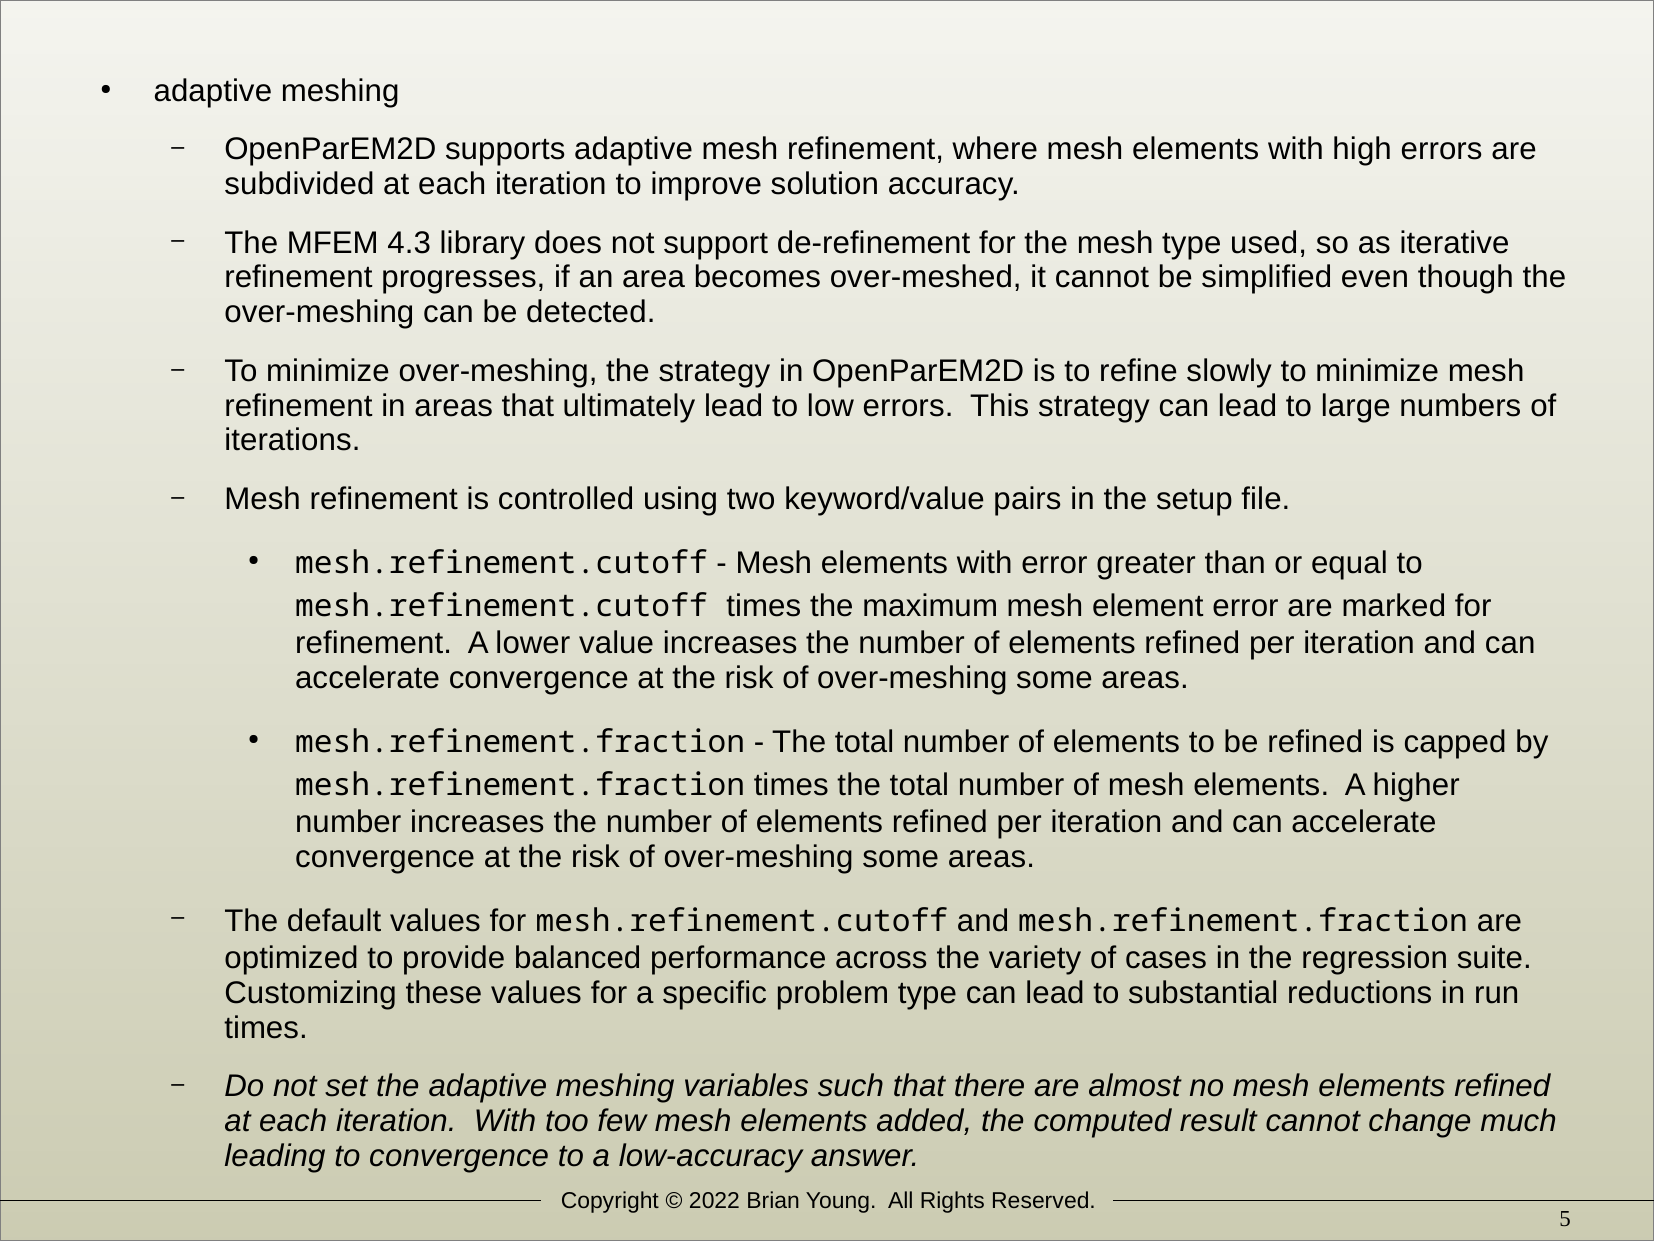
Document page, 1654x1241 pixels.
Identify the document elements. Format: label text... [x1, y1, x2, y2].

list adaptive meshing OpenParEM2D supports adaptive mesh refinement, where mesh elements with high errors are subdivided at each iteration to improve solution accuracy. The MFEM 4.3 library does not support de-refinement for the mesh type used, so as iterative refinement progresses, if an area becomes over-meshed, it cannot be simplified even though the over-meshing can be detected. To minimize over-meshing, the strategy in OpenParEM2D is to refine slowly to minimize mesh refinement in areas that ultimately lead to low errors. This strategy can lead to large numbers of iterations. Mesh refinement is controlled using two keyword/value pairs in the setup file. mesh.refinement.cutoff - Mesh elements with error greater than or equal to mesh.refinement.cutoff times the maximum mesh element error are marked for refinement. A lower value increases the number of elements refined per iteration and can accelerate convergence at the risk of over-meshing some areas. mesh.refinement.fraction - The total number of elements to be refined is capped by mesh.refinement.fraction times the total number of mesh elements. A higher number increases the number of elements refined per iteration and can accelerate convergence at the risk of over-meshing some areas. The default values for mesh.refinement.cutoff and mesh.refinement.fraction are optimized to provide balanced performance across the variety of cases in the regression suite. Customizing these values for a specific problem type can lead to substantial reductions in run times. Do not set the adaptive meshing variables such that there are almost no mesh elements refined at each iteration. With too few mesh elements added, the computed result cannot change much leading to convergence to a low-accuracy answer. [82, 72, 1571, 1148]
